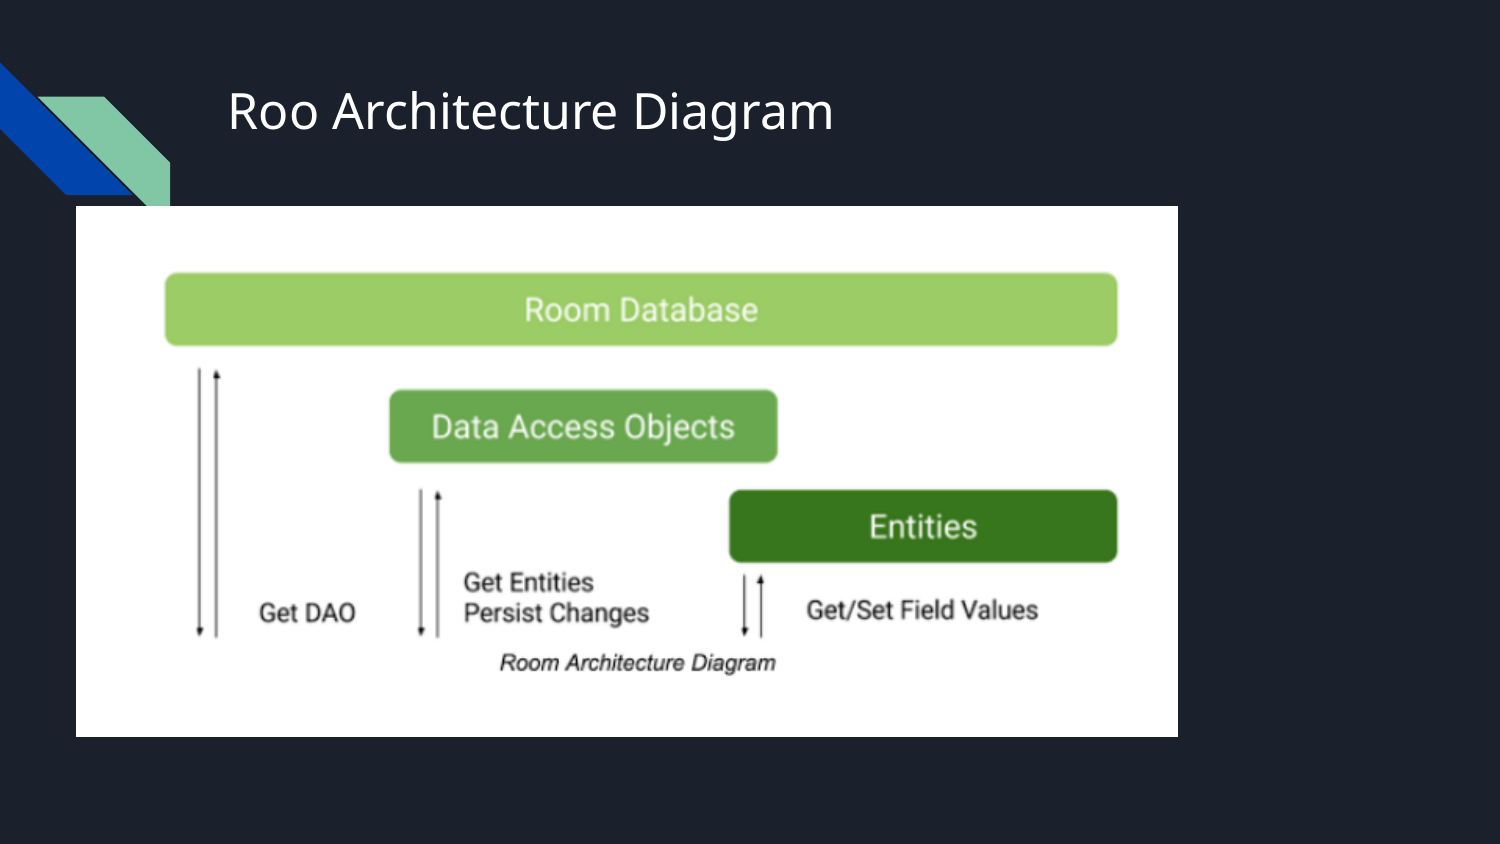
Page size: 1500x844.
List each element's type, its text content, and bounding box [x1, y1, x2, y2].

picture [76, 206, 1178, 737]
title Roo Architecture Diagram [212, 64, 1368, 215]
